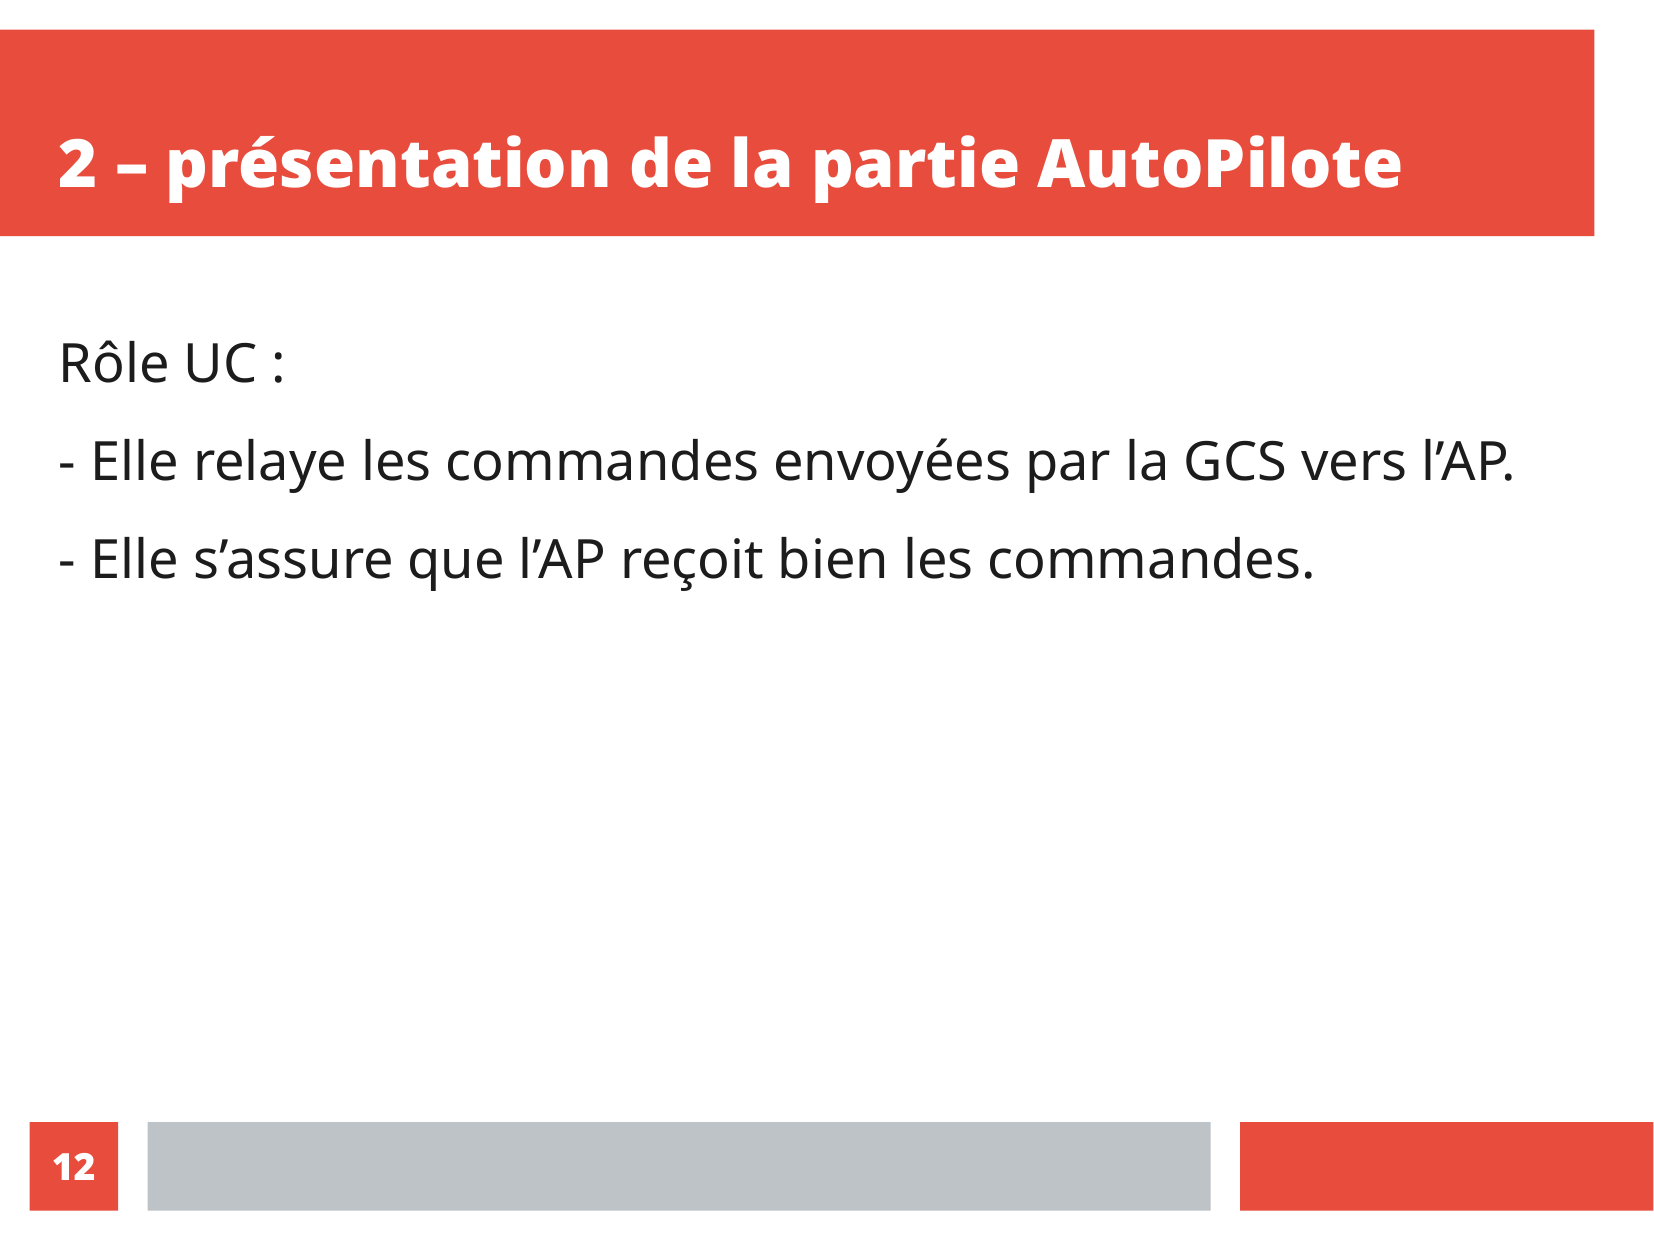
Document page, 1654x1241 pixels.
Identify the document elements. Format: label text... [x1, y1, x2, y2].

title 2 – présentation de la partie AutoPilote [59, 59, 1595, 207]
list Rôle UC : - Elle relaye les commandes envoyées par la GCS vers l’AP. - Elle s’assure que l’AP reçoit bien les commandes. [59, 324, 1565, 1093]
